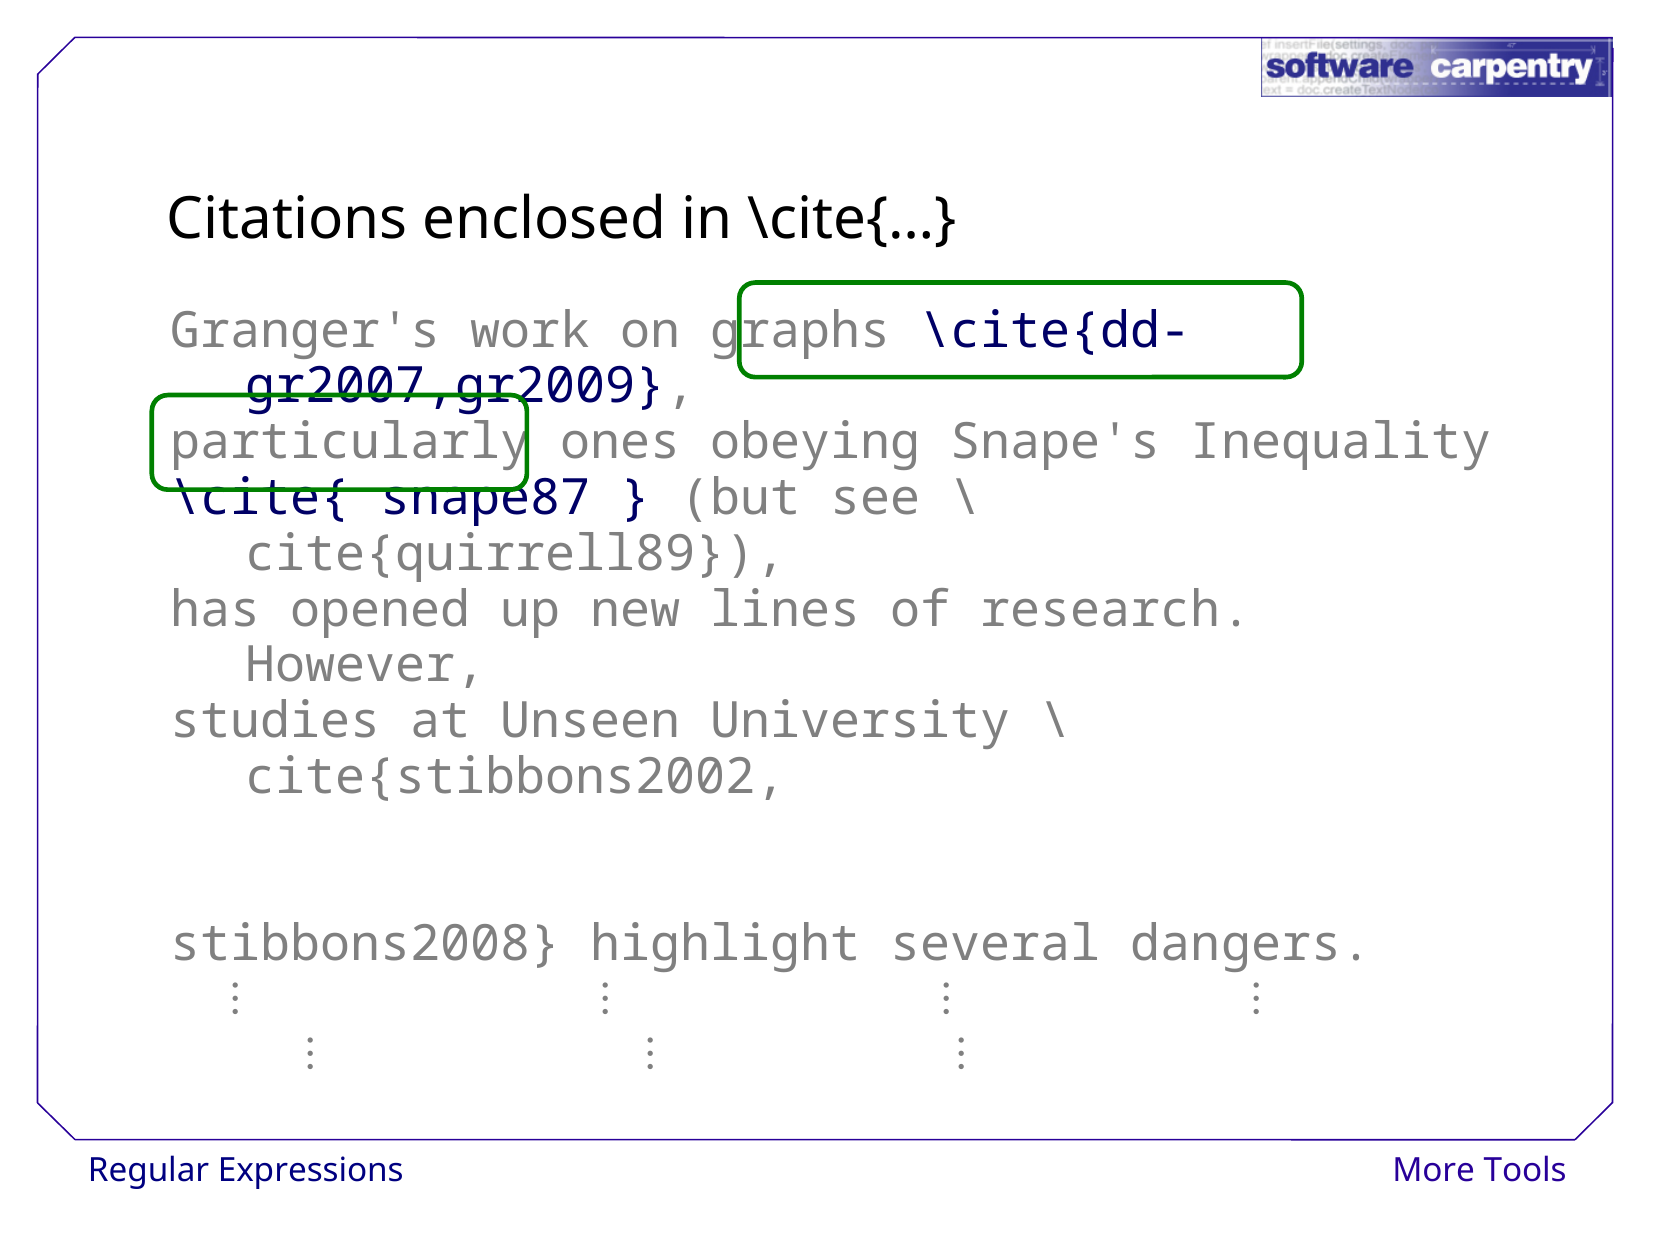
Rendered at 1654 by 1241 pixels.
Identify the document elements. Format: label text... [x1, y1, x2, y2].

text_box Granger's work on graphs \cite{dd-gr2007,gr2009}, particularly ones obeying Snape's Inequality \cite{ snape87 } (but see \cite{quirrell89}), has opened up new lines of research. However, studies at Unseen University \cite{stibbons2002, stibbons2008} highlight several dangers. ⋮ ⋮ ⋮ ⋮ ⋮ ⋮ ⋮ [742, 294, 1299, 374]
text_box Granger's work on graphs \cite{dd-gr2007,gr2009}, particularly ones obeying Snape's Inequality \cite{ snape87 } (but see \cite{quirrell89}), has opened up new lines of research. However, studies at Unseen University \cite{stibbons2002, stibbons2008} highlight several dangers. ⋮ ⋮ ⋮ ⋮ ⋮ ⋮ ⋮ [155, 294, 1535, 1091]
text_box Citations enclosed in \cite{…} [151, 138, 1530, 259]
text_box Granger's work on graphs \cite{dd-gr2007,gr2009}, particularly ones obeying Snape's Inequality \cite{ snape87 } (but see \cite{quirrell89}), has opened up new lines of research. However, studies at Unseen University \cite{stibbons2002, stibbons2008} highlight several dangers. ⋮ ⋮ ⋮ ⋮ ⋮ ⋮ ⋮ [155, 398, 524, 487]
picture [1261, 39, 1613, 97]
